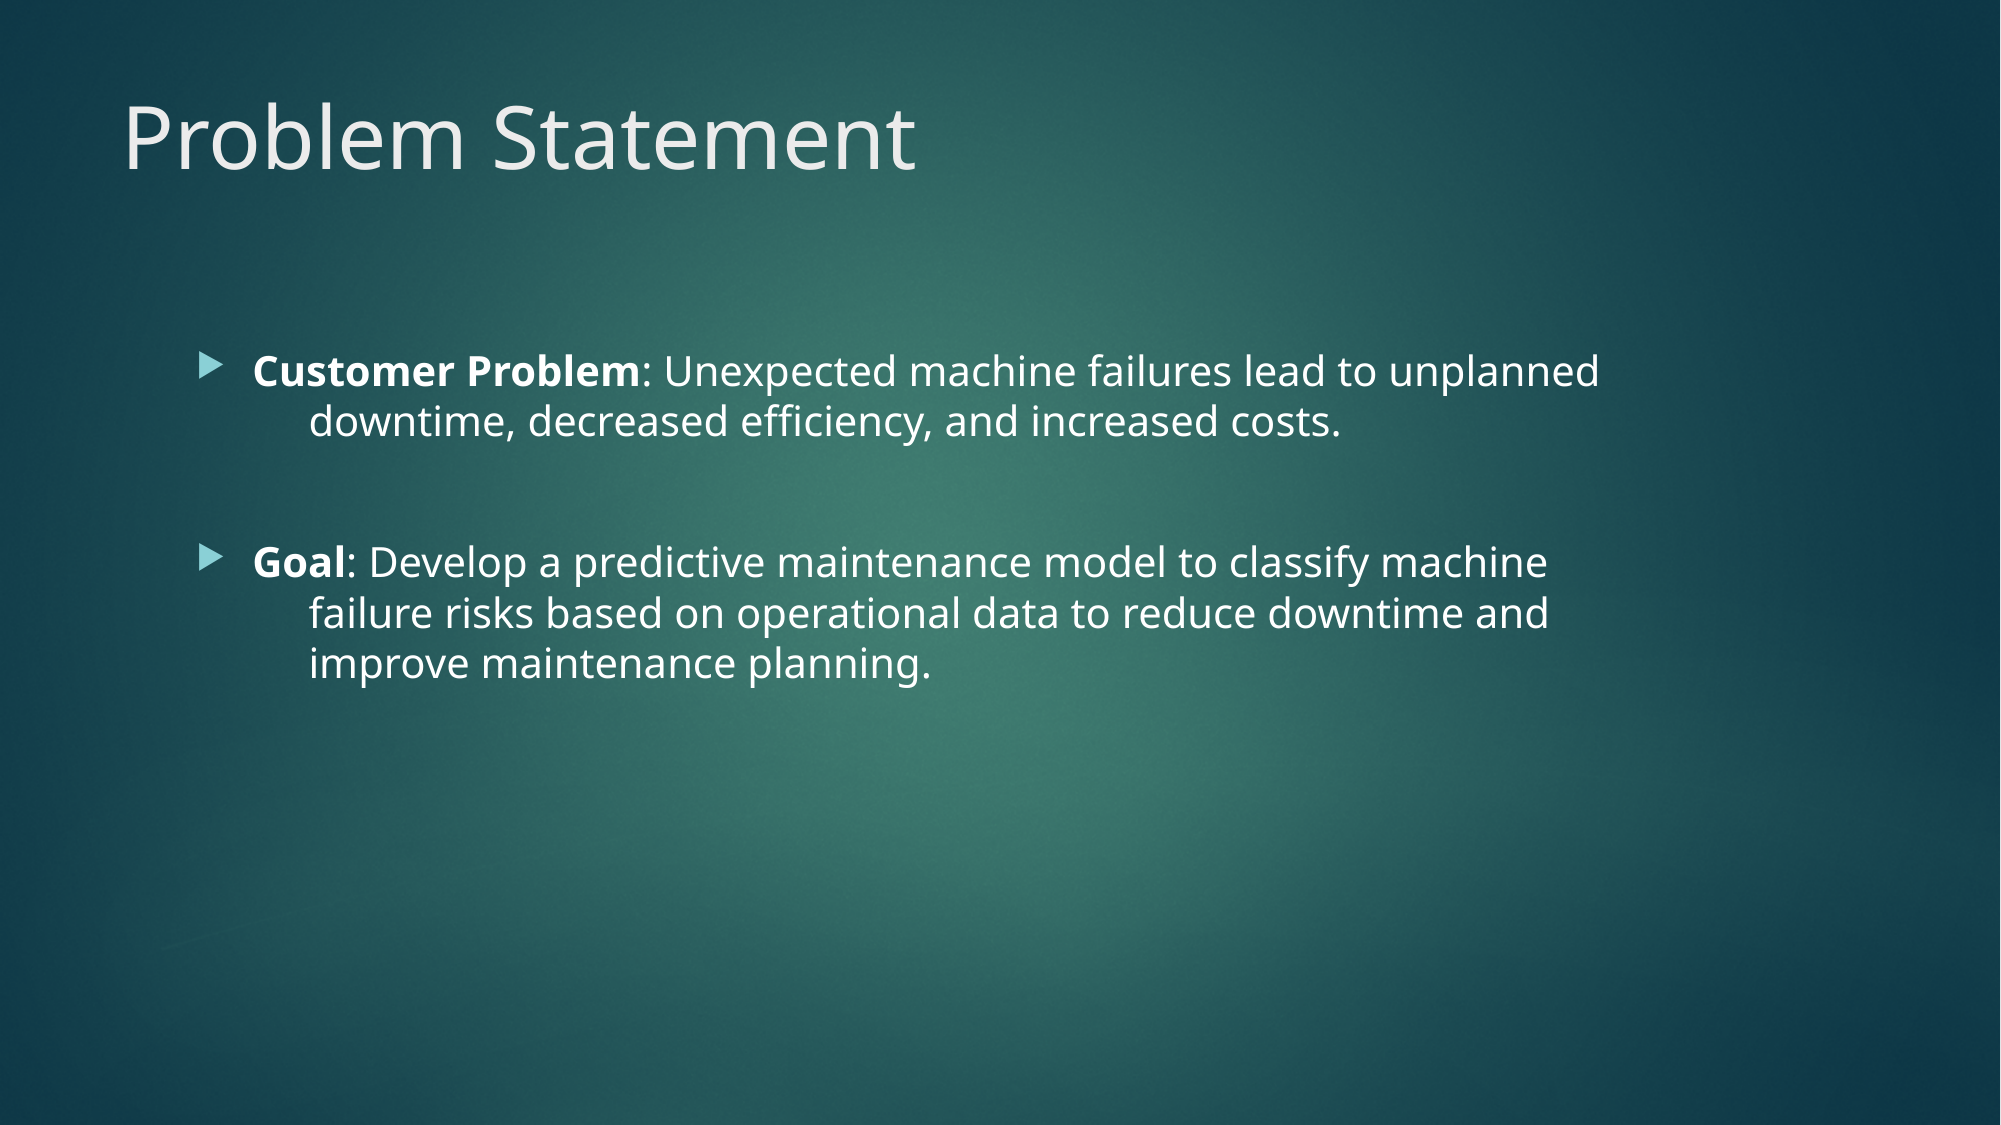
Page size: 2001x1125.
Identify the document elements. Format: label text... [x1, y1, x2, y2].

title Problem Statement [106, 74, 1649, 305]
list Customer Problem: Unexpected machine failures lead to unplanned downtime, decreased efficiency, and increased costs. Goal: Develop a predictive maintenance model to classify machine failure risks based on operational data to reduce downtime and improve maintenance planning. [181, 336, 1649, 1026]
